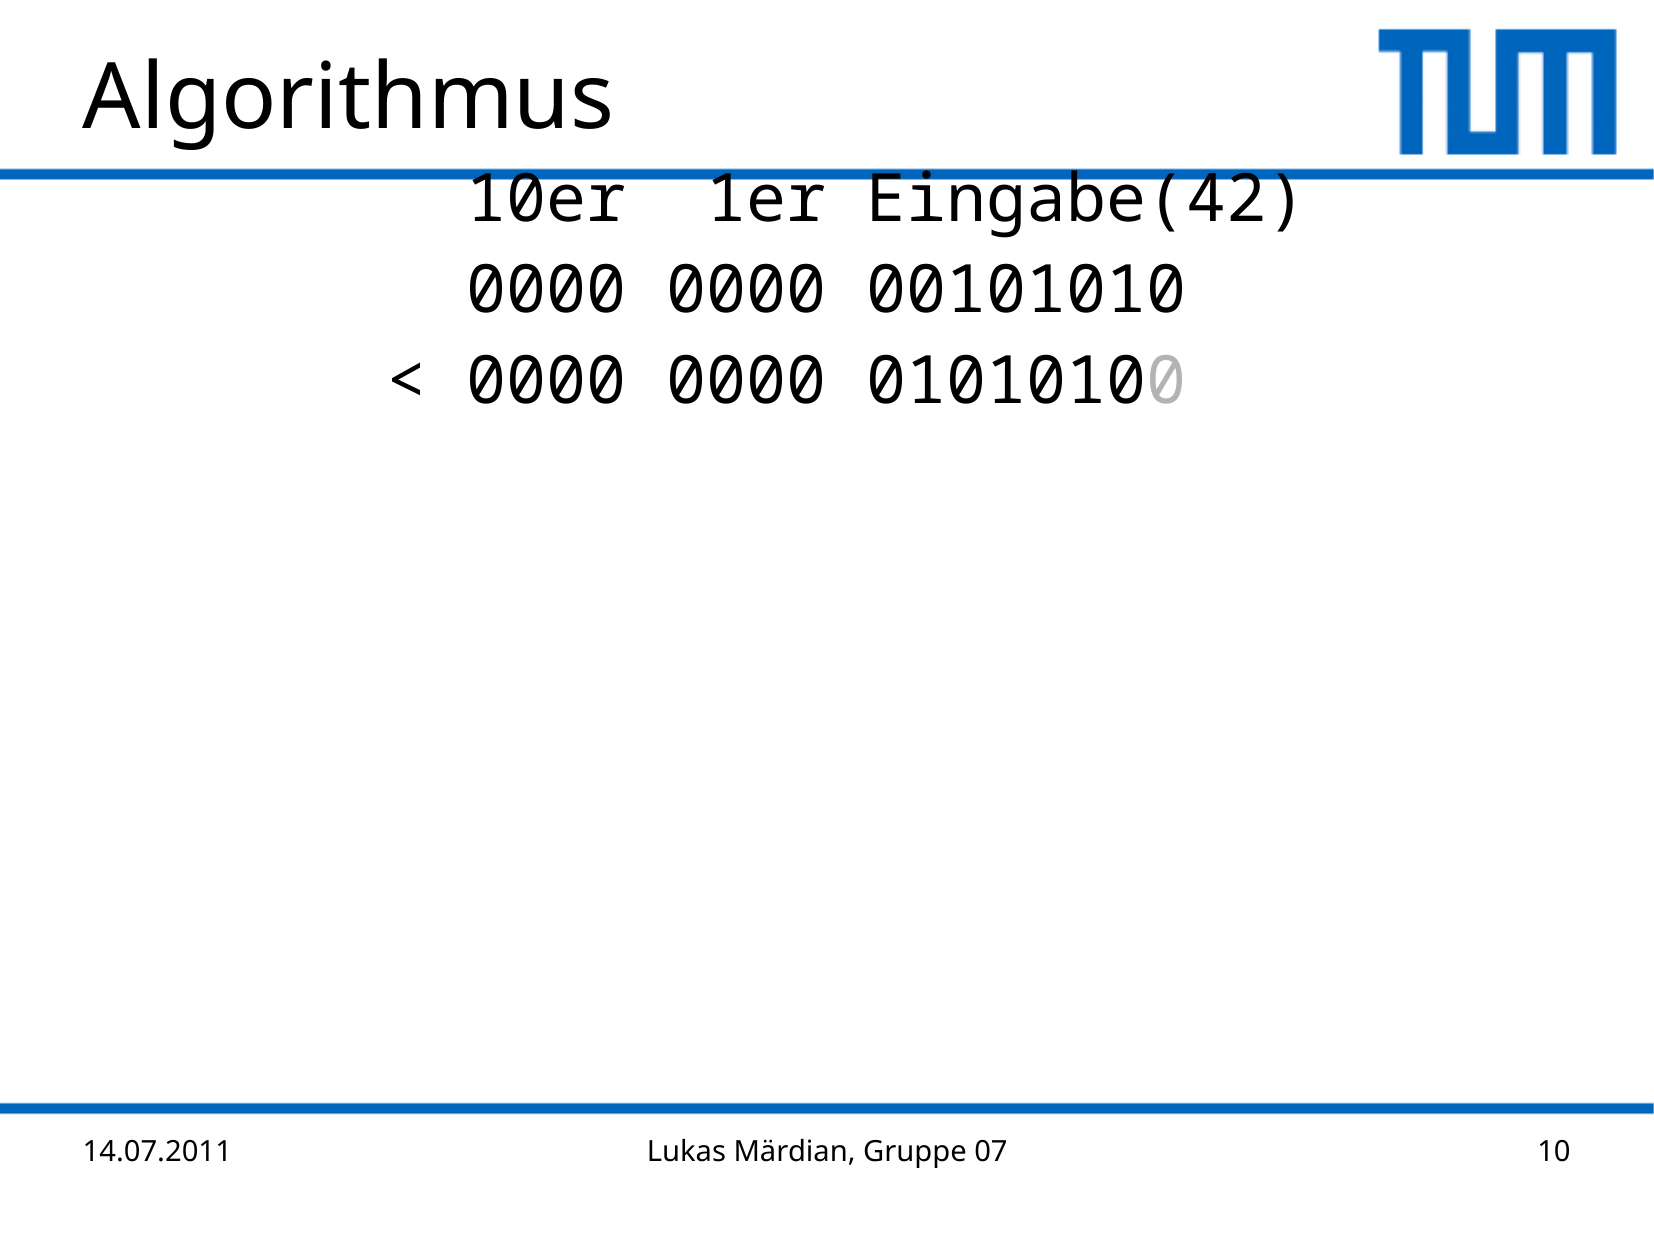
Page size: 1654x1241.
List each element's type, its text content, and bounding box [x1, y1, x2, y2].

title Algorithmus [82, 41, 1359, 145]
subtitle 10er 1er Eingabe(42) 0000 0000 00101010 < 0000 0000 01010100 [82, 206, 1571, 1093]
picture [0, 0, 1654, 1241]
